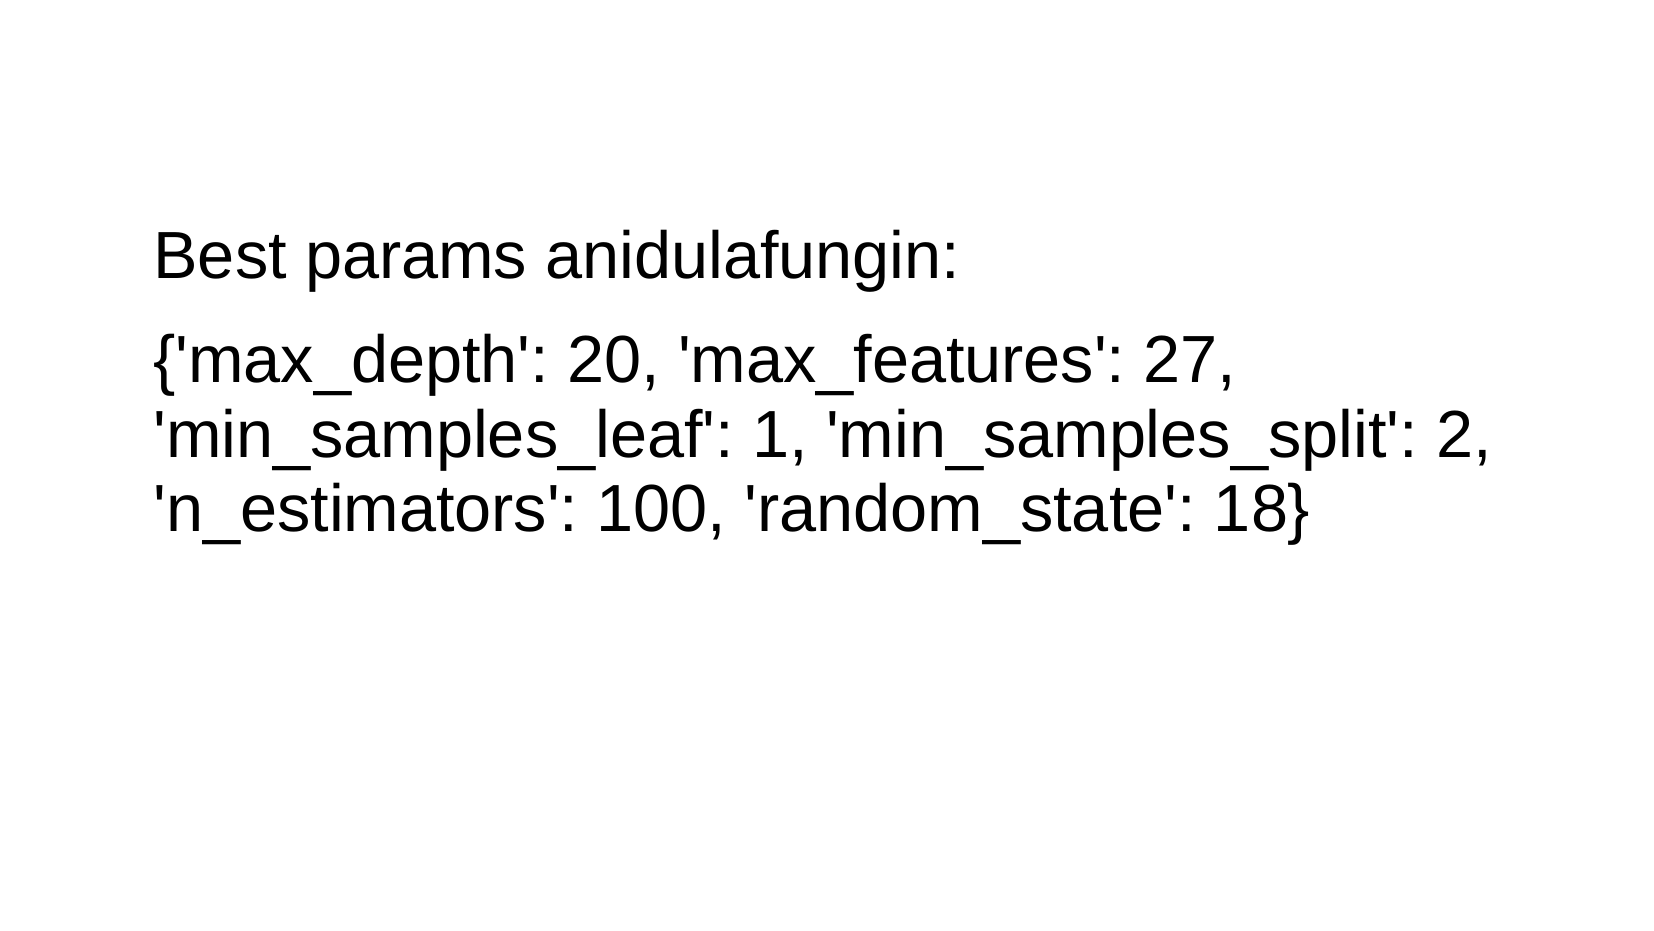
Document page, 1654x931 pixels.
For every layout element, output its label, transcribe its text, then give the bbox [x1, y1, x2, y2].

list Best params anidulafungin: {'max_depth': 20, 'max_features': 27, 'min_samples_leaf': 1, 'min_samples_split': 2, 'n_estimators': 100, 'random_state': 18} [82, 217, 1571, 758]
